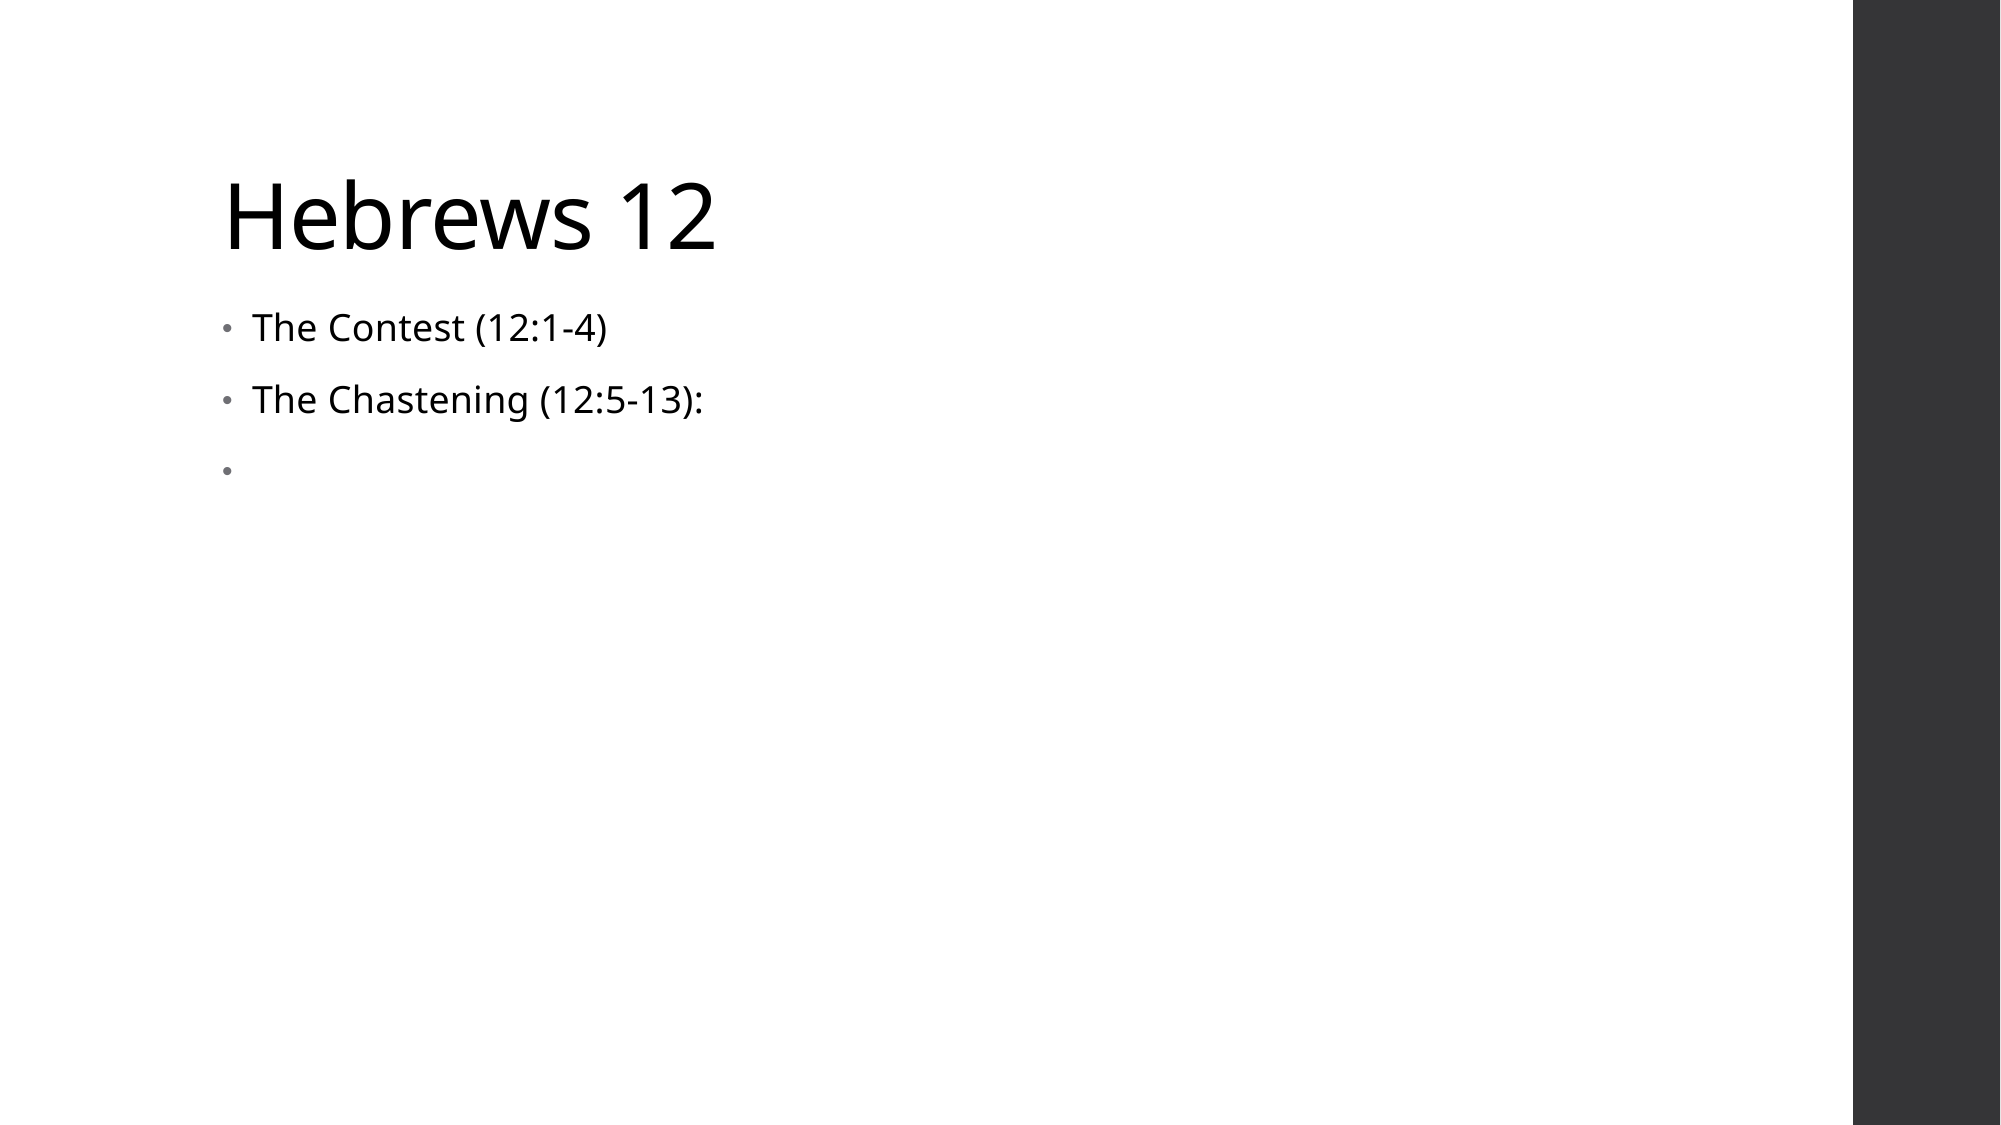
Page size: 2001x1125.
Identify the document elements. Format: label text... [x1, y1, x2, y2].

list The Contest (12:1-4) The Chastening (12:5-13): [206, 299, 1617, 1014]
title Hebrews 12 [206, 60, 1797, 278]
